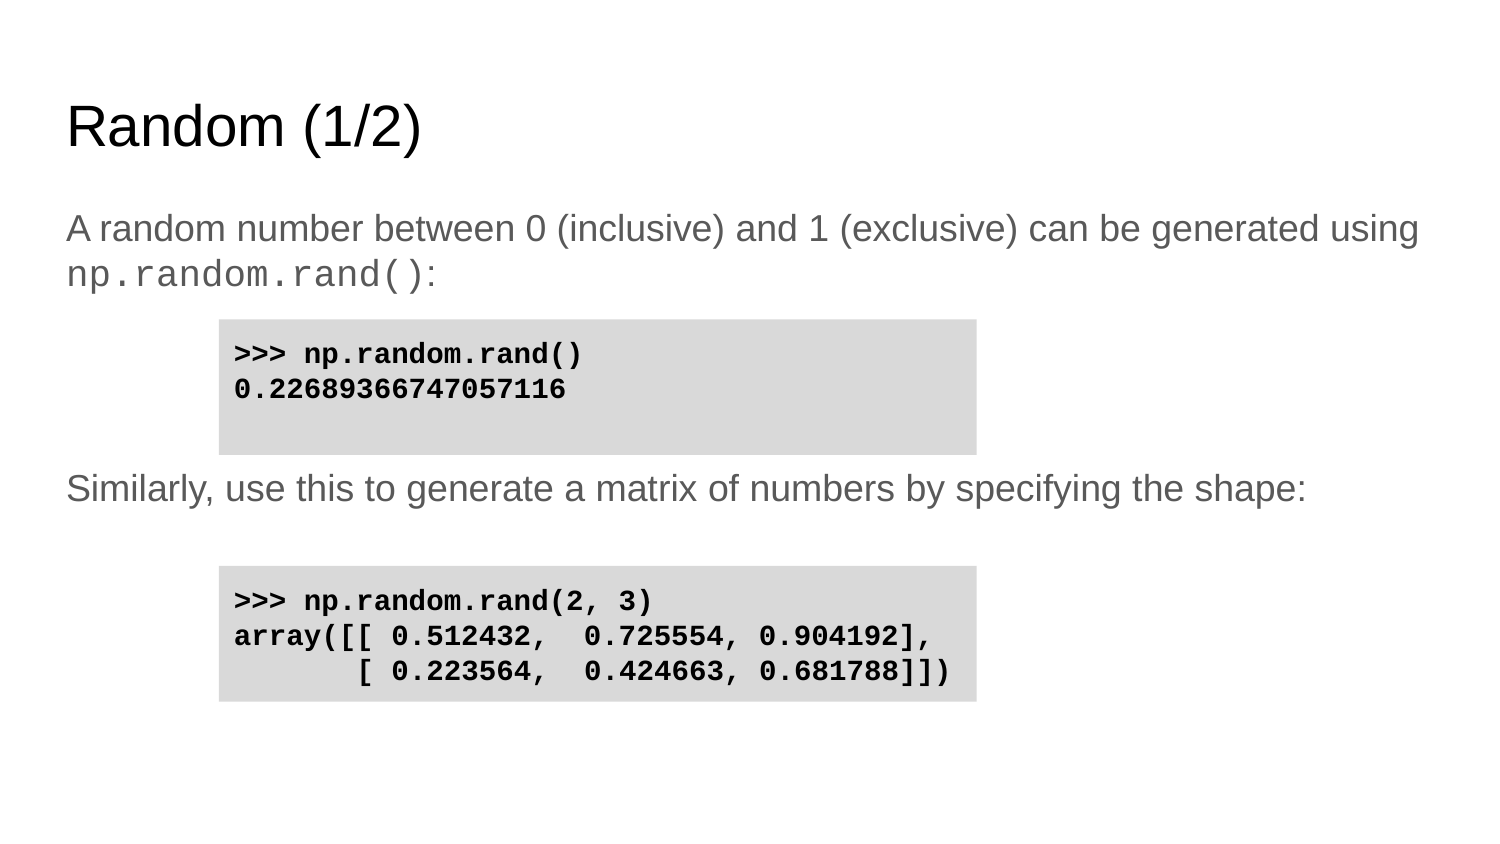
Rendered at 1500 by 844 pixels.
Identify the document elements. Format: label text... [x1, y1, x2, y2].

text_box >>> np.random.rand(2, 3) array([[ 0.512432, 0.725554, 0.904192], [ 0.223564, 0.424663, 0.681788]]) [218, 565, 977, 702]
title Random (1/2) [51, 72, 1449, 167]
list A random number between 0 (inclusive) and 1 (exclusive) can be generated using np.random.rand(): Similarly, use this to generate a matrix of numbers by specifying the shape: [51, 189, 1449, 750]
text_box >>> np.random.rand() 0.22689366747057116 [218, 319, 977, 455]
